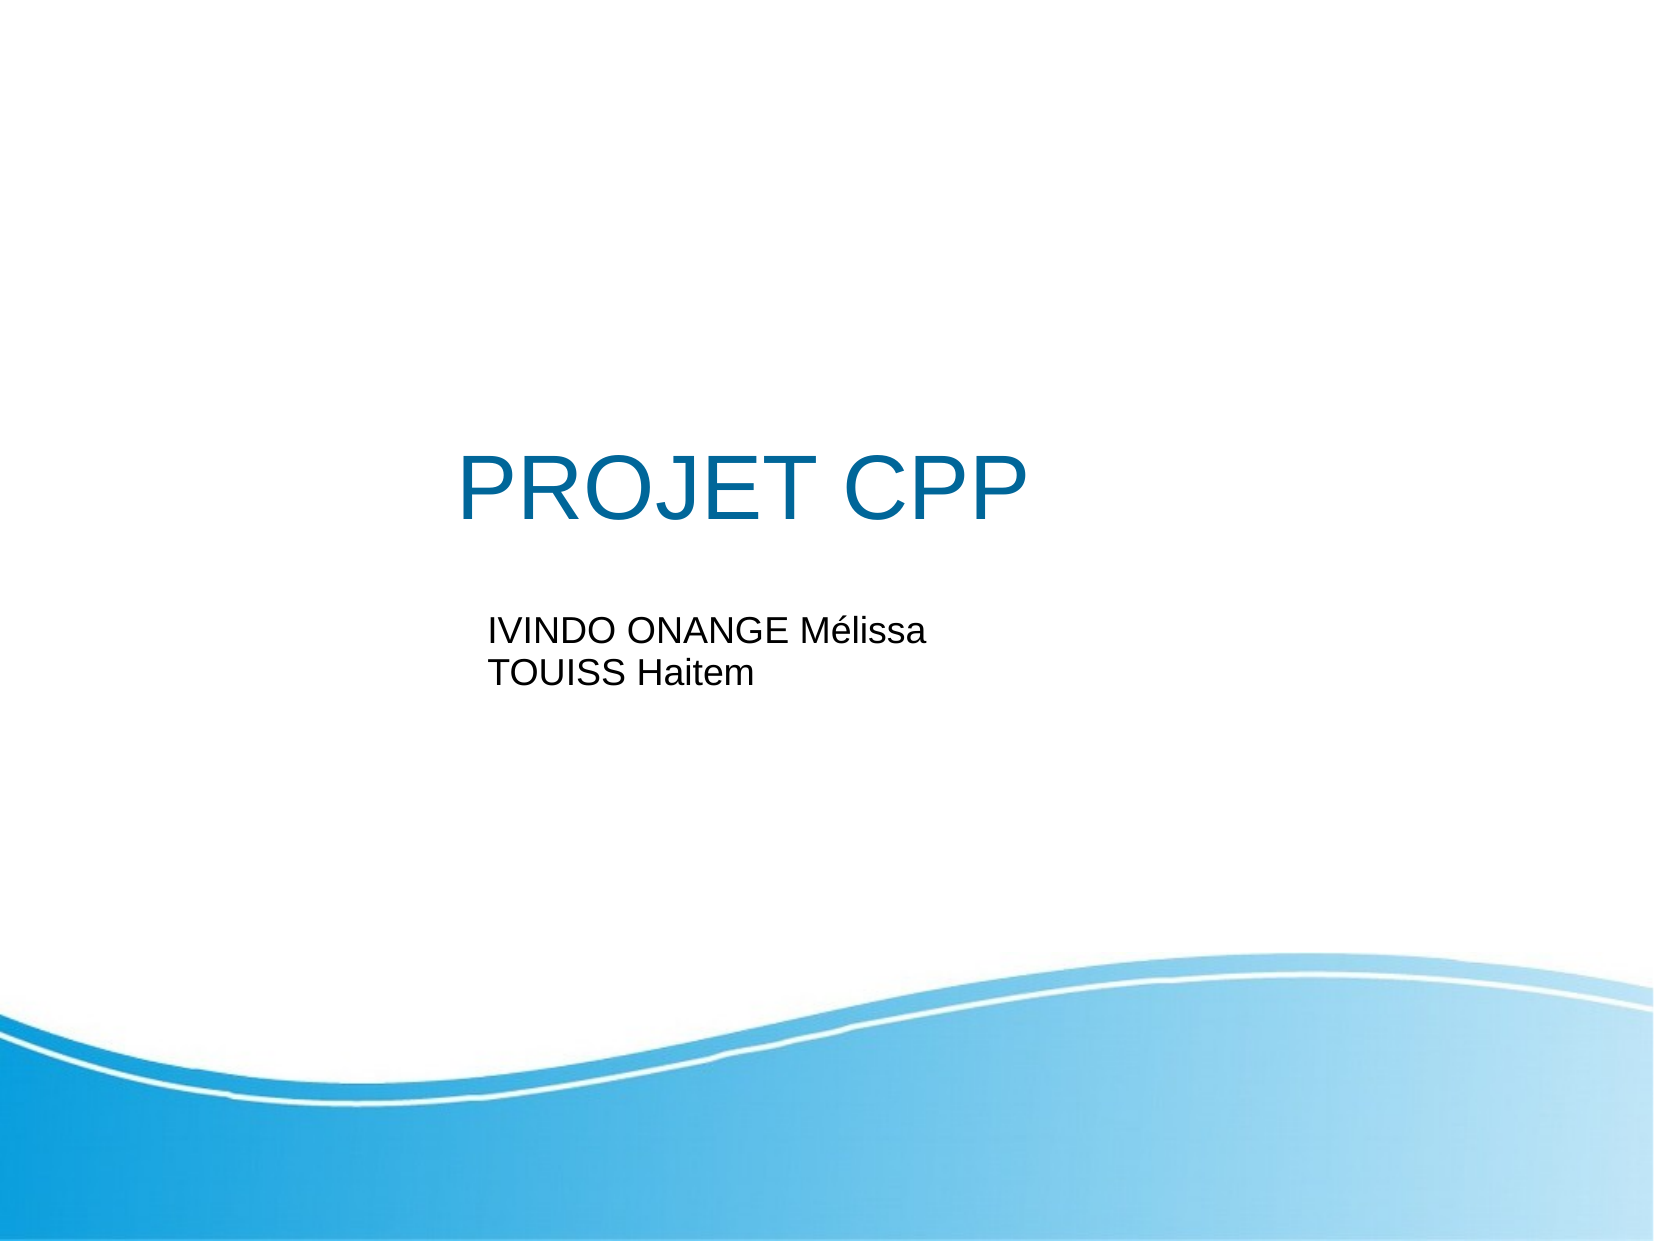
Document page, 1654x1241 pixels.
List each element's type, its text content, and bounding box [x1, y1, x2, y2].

title PROJET CPP [0, 384, 1489, 592]
text_box IVINDO ONANGE Mélissa TOUISS Haitem [472, 602, 1063, 702]
picture [0, 952, 1654, 1241]
